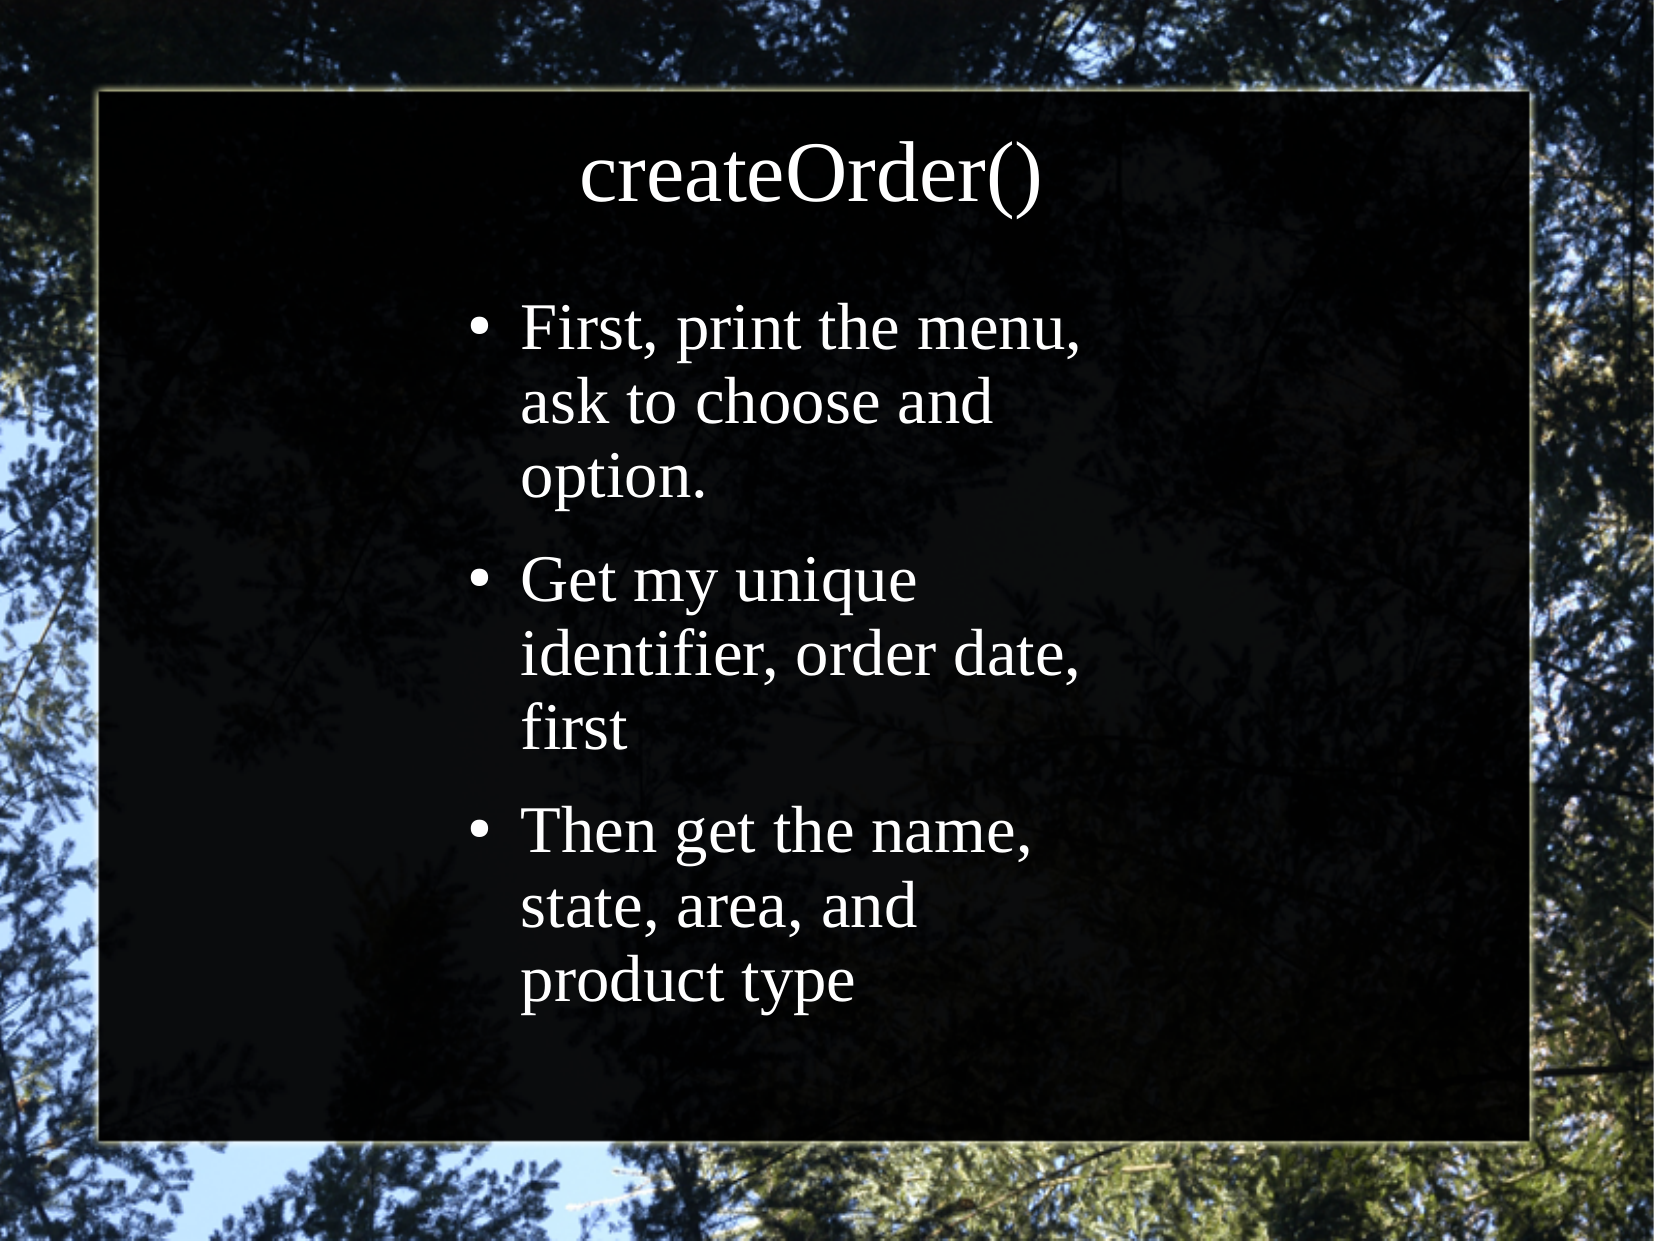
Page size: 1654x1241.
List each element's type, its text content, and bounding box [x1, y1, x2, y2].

picture [0, 0, 1654, 1241]
list [829, 290, 1536, 1123]
list First, print the menu, ask to choose and option. Get my unique identifier, order date, first Then get the name, state, area, and product type [450, 290, 829, 1111]
title createOrder() [88, 88, 1536, 257]
